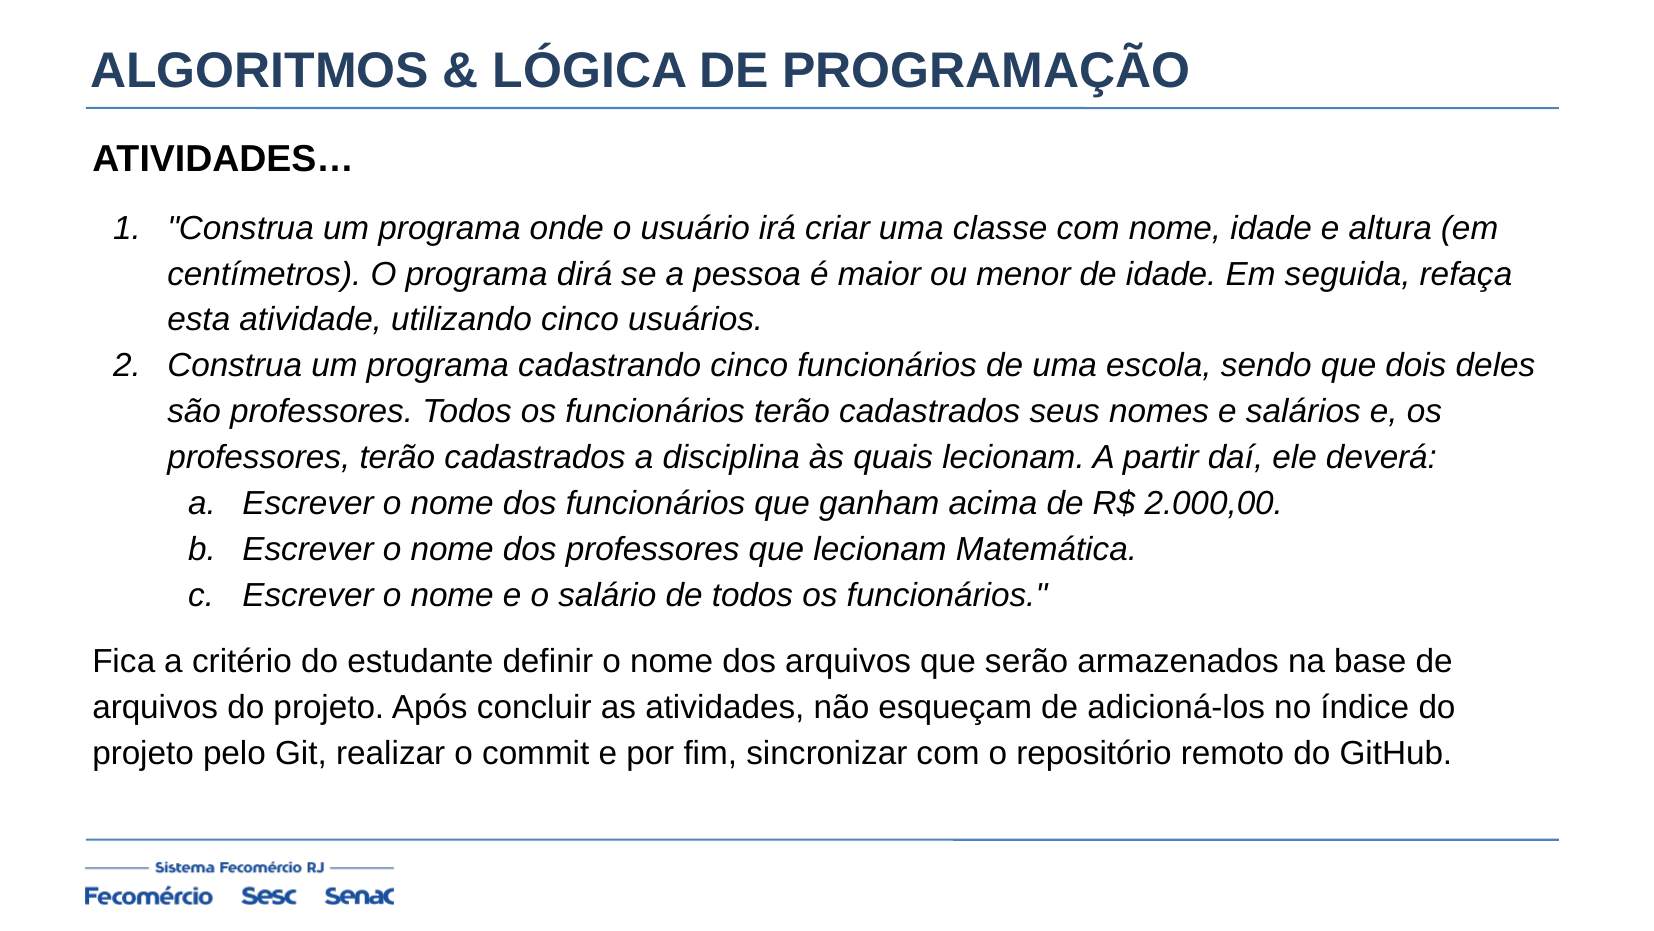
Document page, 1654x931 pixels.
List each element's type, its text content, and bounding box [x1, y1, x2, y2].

picture [62, 845, 416, 921]
text_box ATIVIDADES… "Construa um programa onde o usuário irá criar uma classe com nome, idade e altura (em centímetros). O programa dirá se a pessoa é maior ou menor de idade. Em seguida, refaça esta atividade, utilizando cinco usuários. Construa um programa cadastrando cinco funcionários de uma escola, sendo que dois deles são professores. Todos os funcionários terão cadastrados seus nomes e salários e, os professores, terão cadastrados a disciplina às quais lecionam. A partir daí, ele deverá: Escrever o nome dos funcionários que ganham acima de R$ 2.000,00. Escrever o nome dos professores que lecionam Matemática. Escrever o nome e o salário de todos os funcionários." Fica a critério do estudante definir o nome dos arquivos que serão armazenados na base de arquivos do projeto. Após concluir as atividades, não esqueçam de adicioná-los no índice do projeto pelo Git, realizar o commit e por fim, sincronizar com o repositório remoto do GitHub. [77, 112, 1564, 836]
text_box ALGORITMOS & LÓGICA DE PROGRAMAÇÃO [90, 32, 1564, 104]
